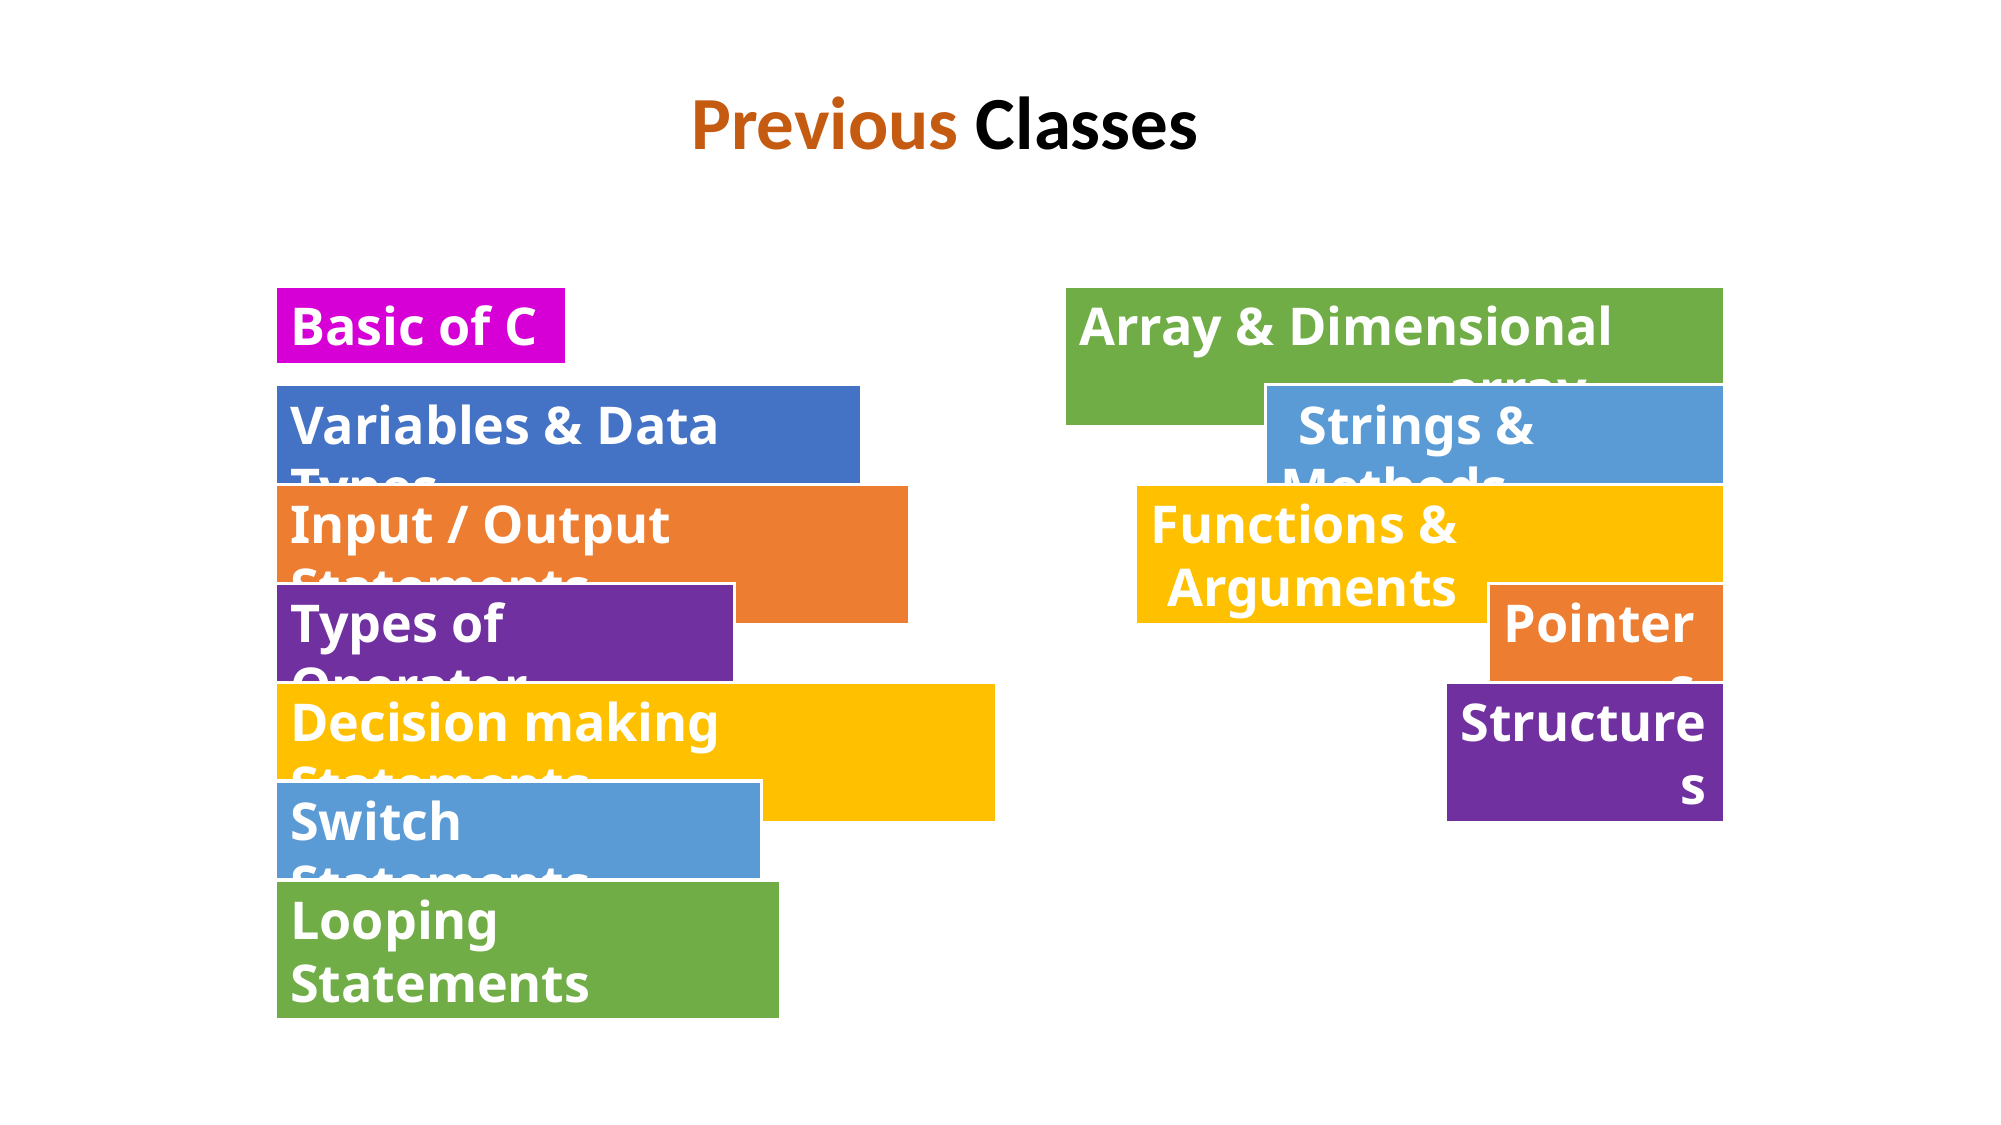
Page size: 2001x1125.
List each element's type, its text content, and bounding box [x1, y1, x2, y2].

text_box Basic of C [275, 286, 567, 365]
text_box Structures [1445, 682, 1725, 761]
text_box Array & Dimensional array [1064, 286, 1725, 365]
text_box Previous Classes [445, 67, 1446, 174]
text_box Variables & Data Types [275, 384, 862, 463]
text_box Functions & Arguments [1135, 484, 1725, 563]
text_box Switch Statements [275, 781, 762, 860]
text_box Strings & Methods [1265, 384, 1725, 463]
text_box Decision making Statements [275, 682, 997, 761]
text_box Looping Statements [275, 880, 781, 959]
text_box Pointers [1488, 583, 1725, 662]
text_box Input / Output Statements [275, 484, 910, 563]
text_box Types of Operator [275, 583, 735, 662]
